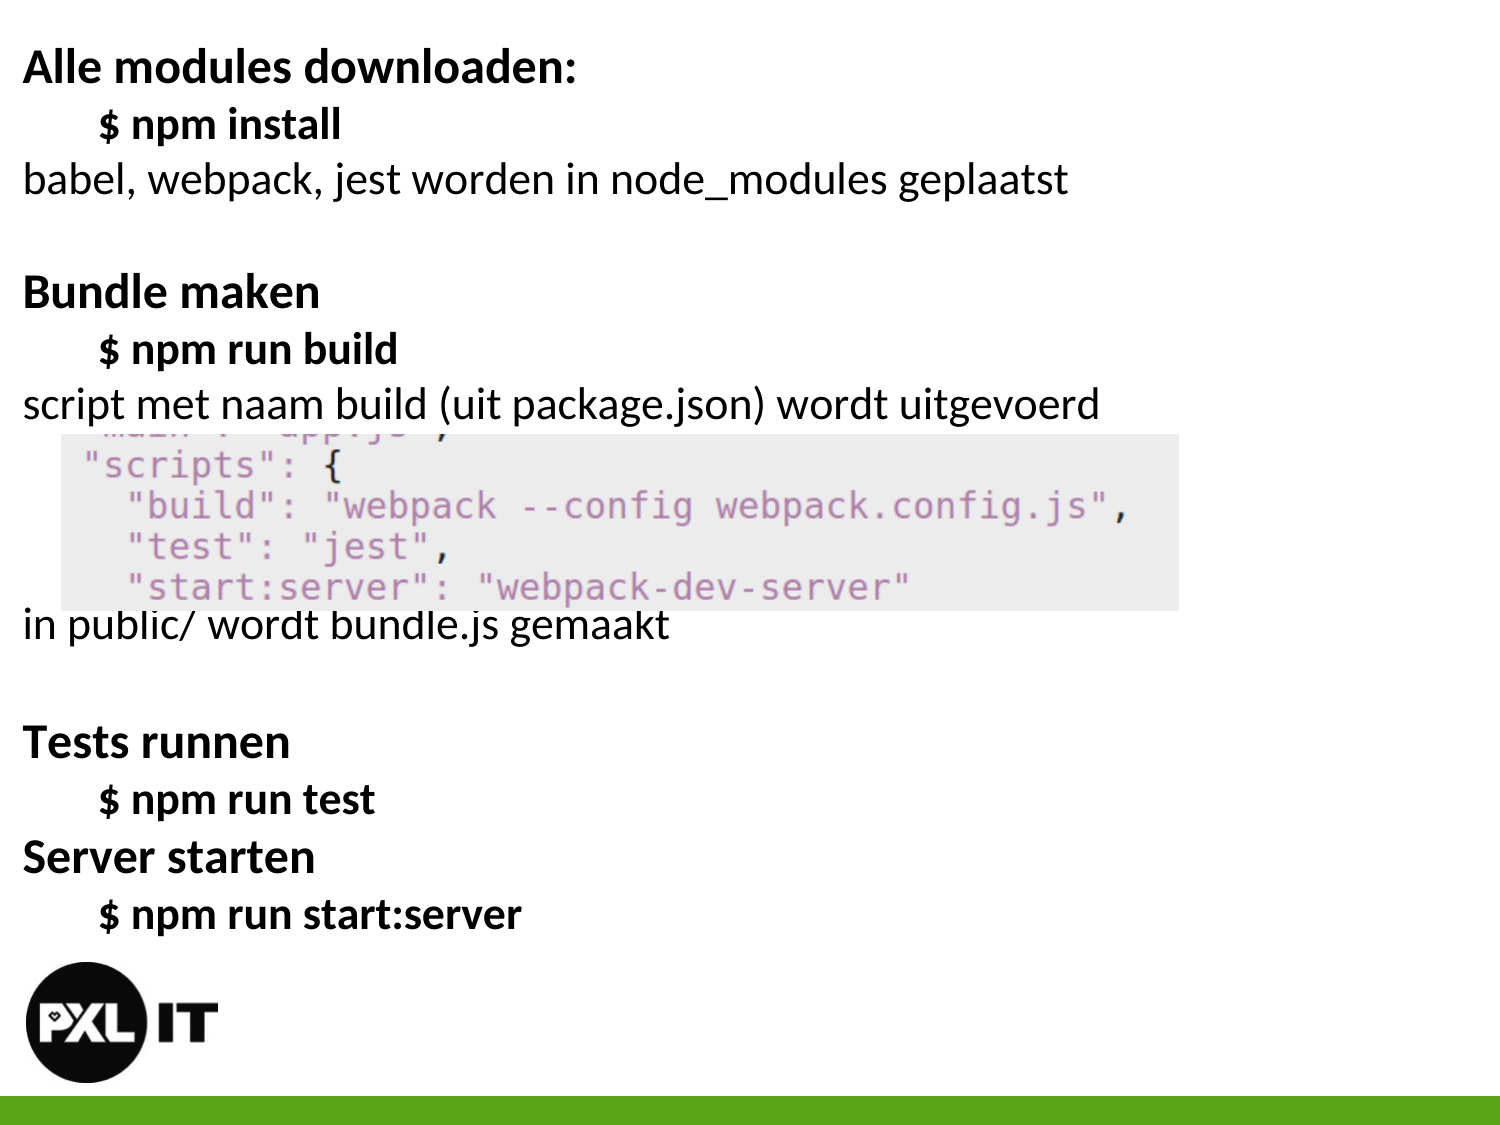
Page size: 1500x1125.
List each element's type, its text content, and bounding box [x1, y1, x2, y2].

text_box Alle modules downloaden: $ npm install babel, webpack, jest worden in node_modules geplaatst Bundle maken $ npm run build script met naam build (uit package.json) wordt uitgevoerd in public/ wordt bundle.js gemaakt Tests runnen $ npm run test Server starten $ npm run start:server [7, 26, 1158, 1047]
picture [26, 1047, 218, 1083]
picture [61, 434, 1179, 611]
